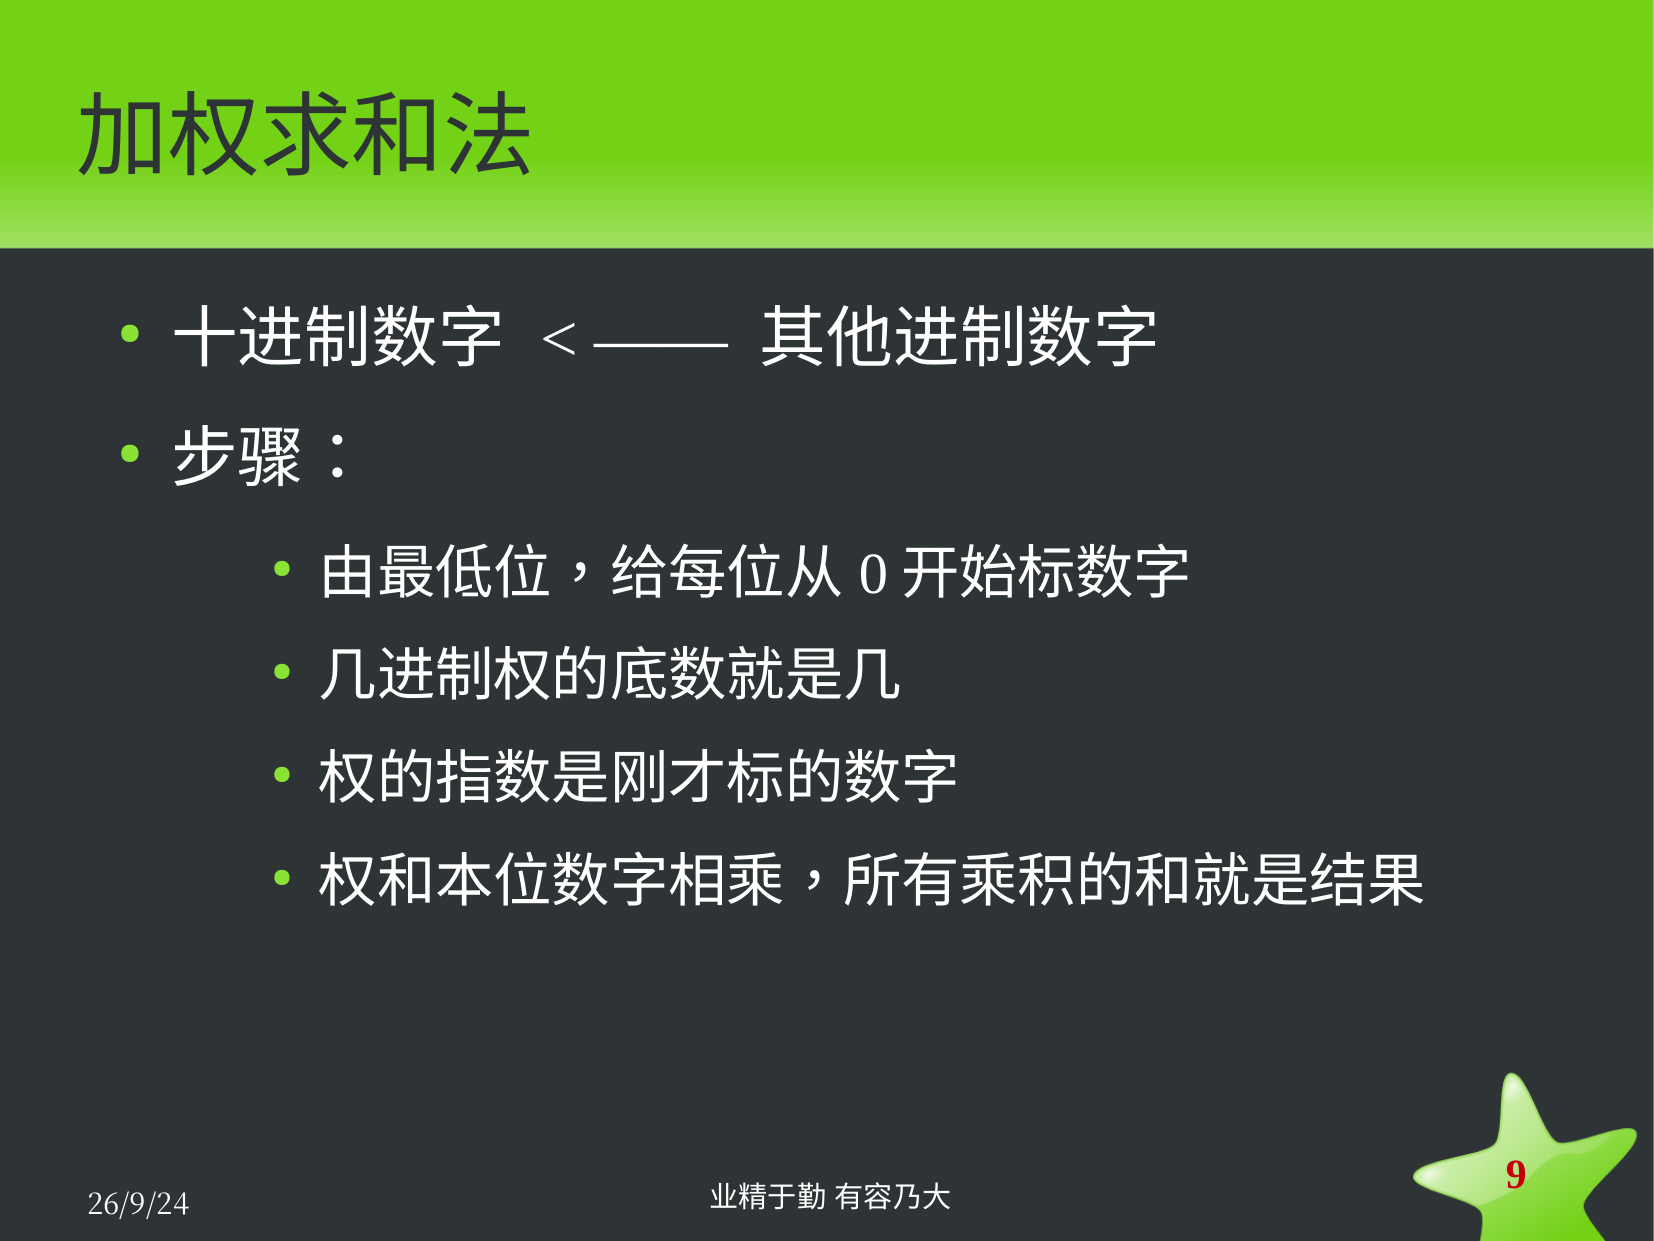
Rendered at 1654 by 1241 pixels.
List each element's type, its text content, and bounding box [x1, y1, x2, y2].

title 加权求和法 [76, 29, 1565, 237]
picture [0, 0, 1654, 1241]
list 十进制数字 < —— 其他进制数字 步骤： 由最低位，给每位从0开始标数字 几进制权的底数就是几 权的指数是刚才标的数字 权和本位数字相乘，所有乘积的和就是结果 [82, 290, 1571, 1109]
